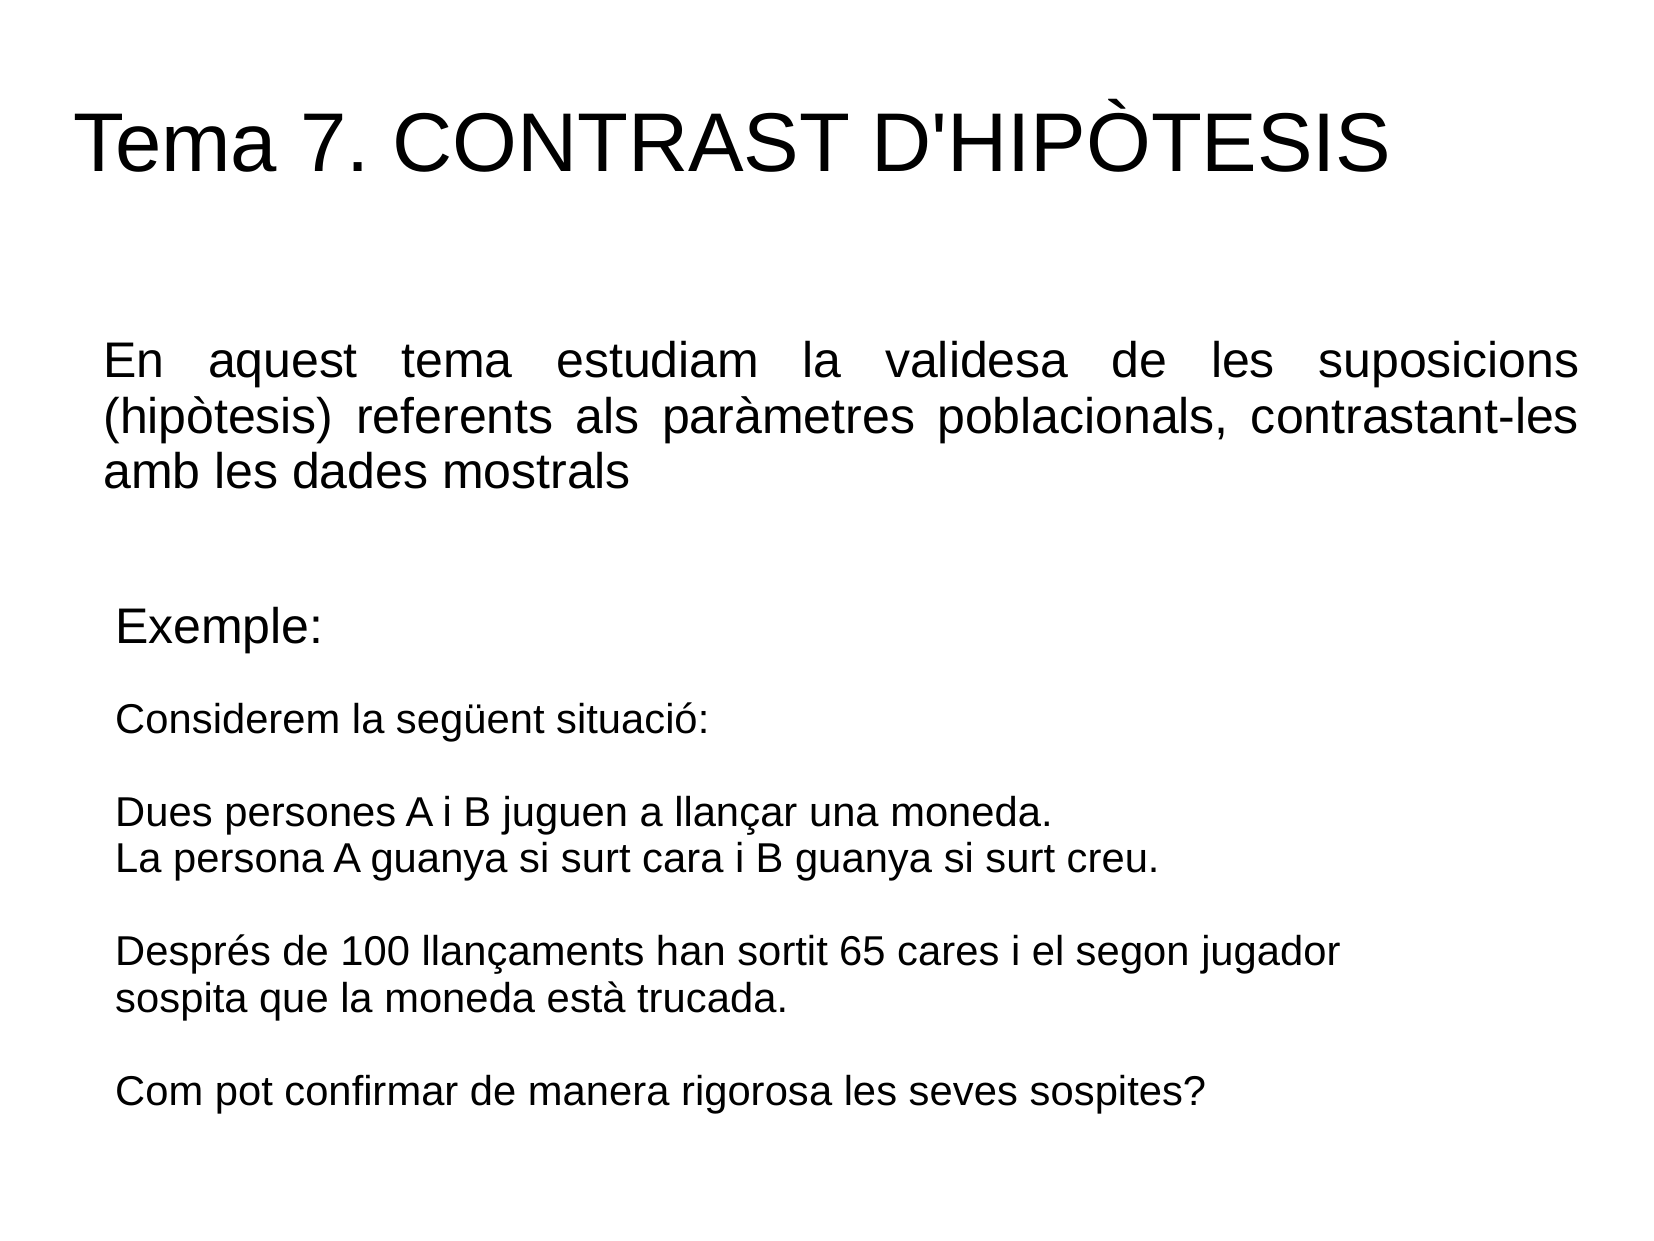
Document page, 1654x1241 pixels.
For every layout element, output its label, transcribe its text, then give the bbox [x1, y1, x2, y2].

text_box Exemple: Considerem la següent situació: Dues persones A i B juguen a llançar una moneda. La persona A guanya si surt cara i B guanya si surt creu. Després de 100 llançaments han sortit 65 cares i el segon jugador sospita que la moneda està trucada. Com pot confirmar de manera rigorosa les seves sospites? [100, 590, 1459, 1218]
text_box Tema 7. CONTRAST D'HIPÒTESIS [59, 88, 1625, 197]
text_box En aquest tema estudiam la validesa de les suposicions (hipòtesis) referents als paràmetres poblacionals, contrastant-les amb les dades mostrals [88, 324, 1595, 532]
